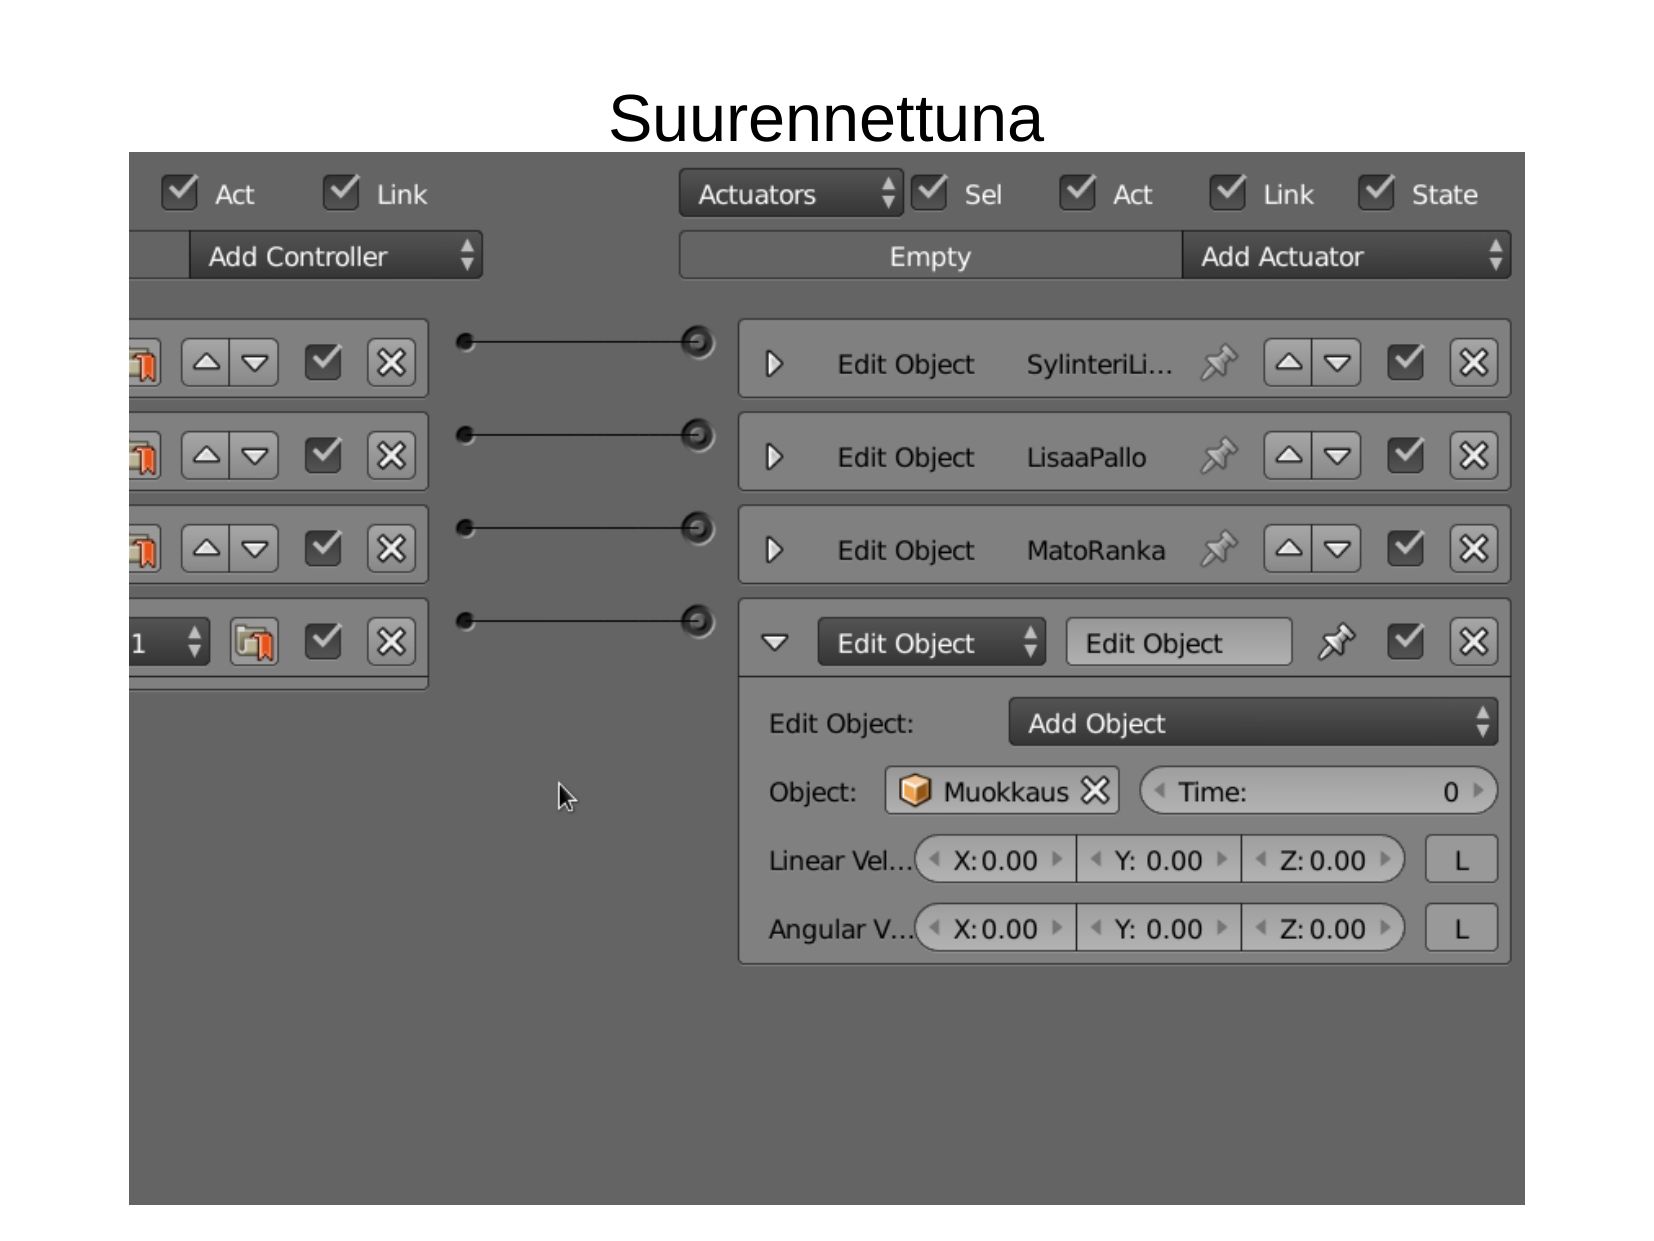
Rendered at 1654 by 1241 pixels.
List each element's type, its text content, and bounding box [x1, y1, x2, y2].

subtitle Suurennettuna [82, 49, 1571, 1010]
picture [129, 152, 1525, 1205]
